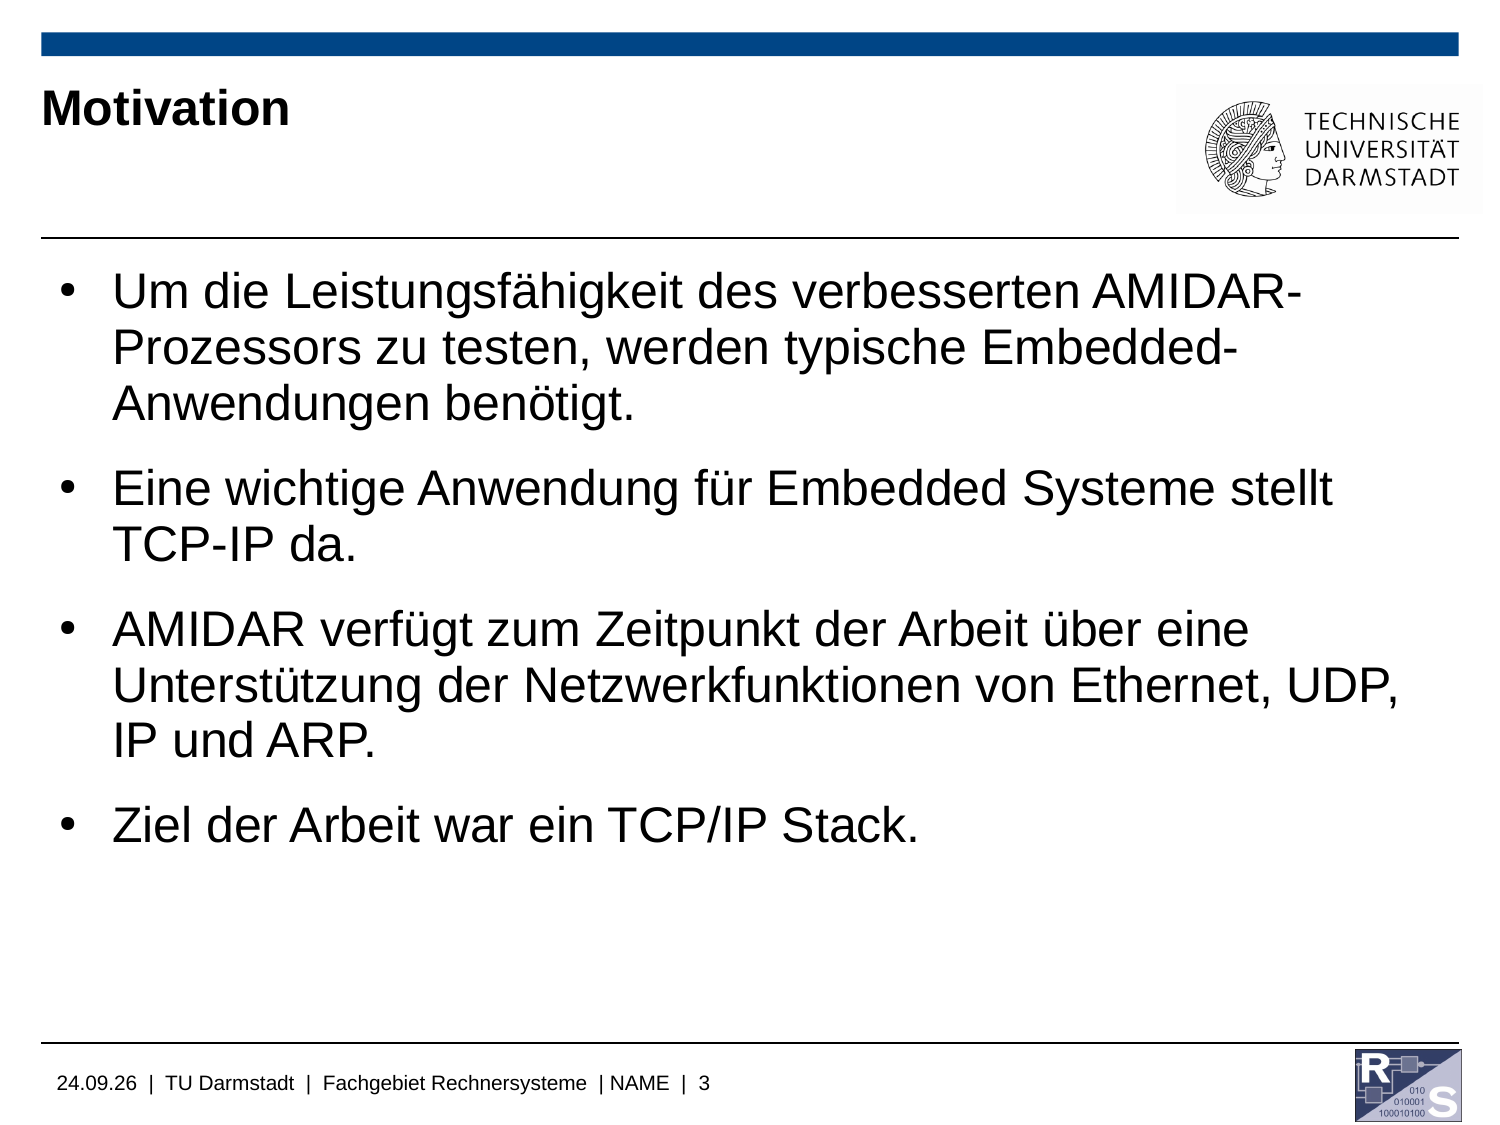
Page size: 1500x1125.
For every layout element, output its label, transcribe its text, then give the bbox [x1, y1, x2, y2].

title Motivation [41, 32, 1131, 183]
list Um die Leistungsfähigkeit des verbesserten AMIDAR-Prozessors zu testen, werden typische Embedded-Anwendungen benötigt. Eine wichtige Anwendung für Embedded Systeme stellt TCP-IP da. AMIDAR verfügt zum Zeitpunkt der Arbeit über eine Unterstützung der Netzwerkfunktionen von Ethernet, UDP, IP und ARP. Ziel der Arbeit war ein TCP/IP Stack. [41, 263, 1455, 1032]
picture [1355, 1049, 1462, 1122]
